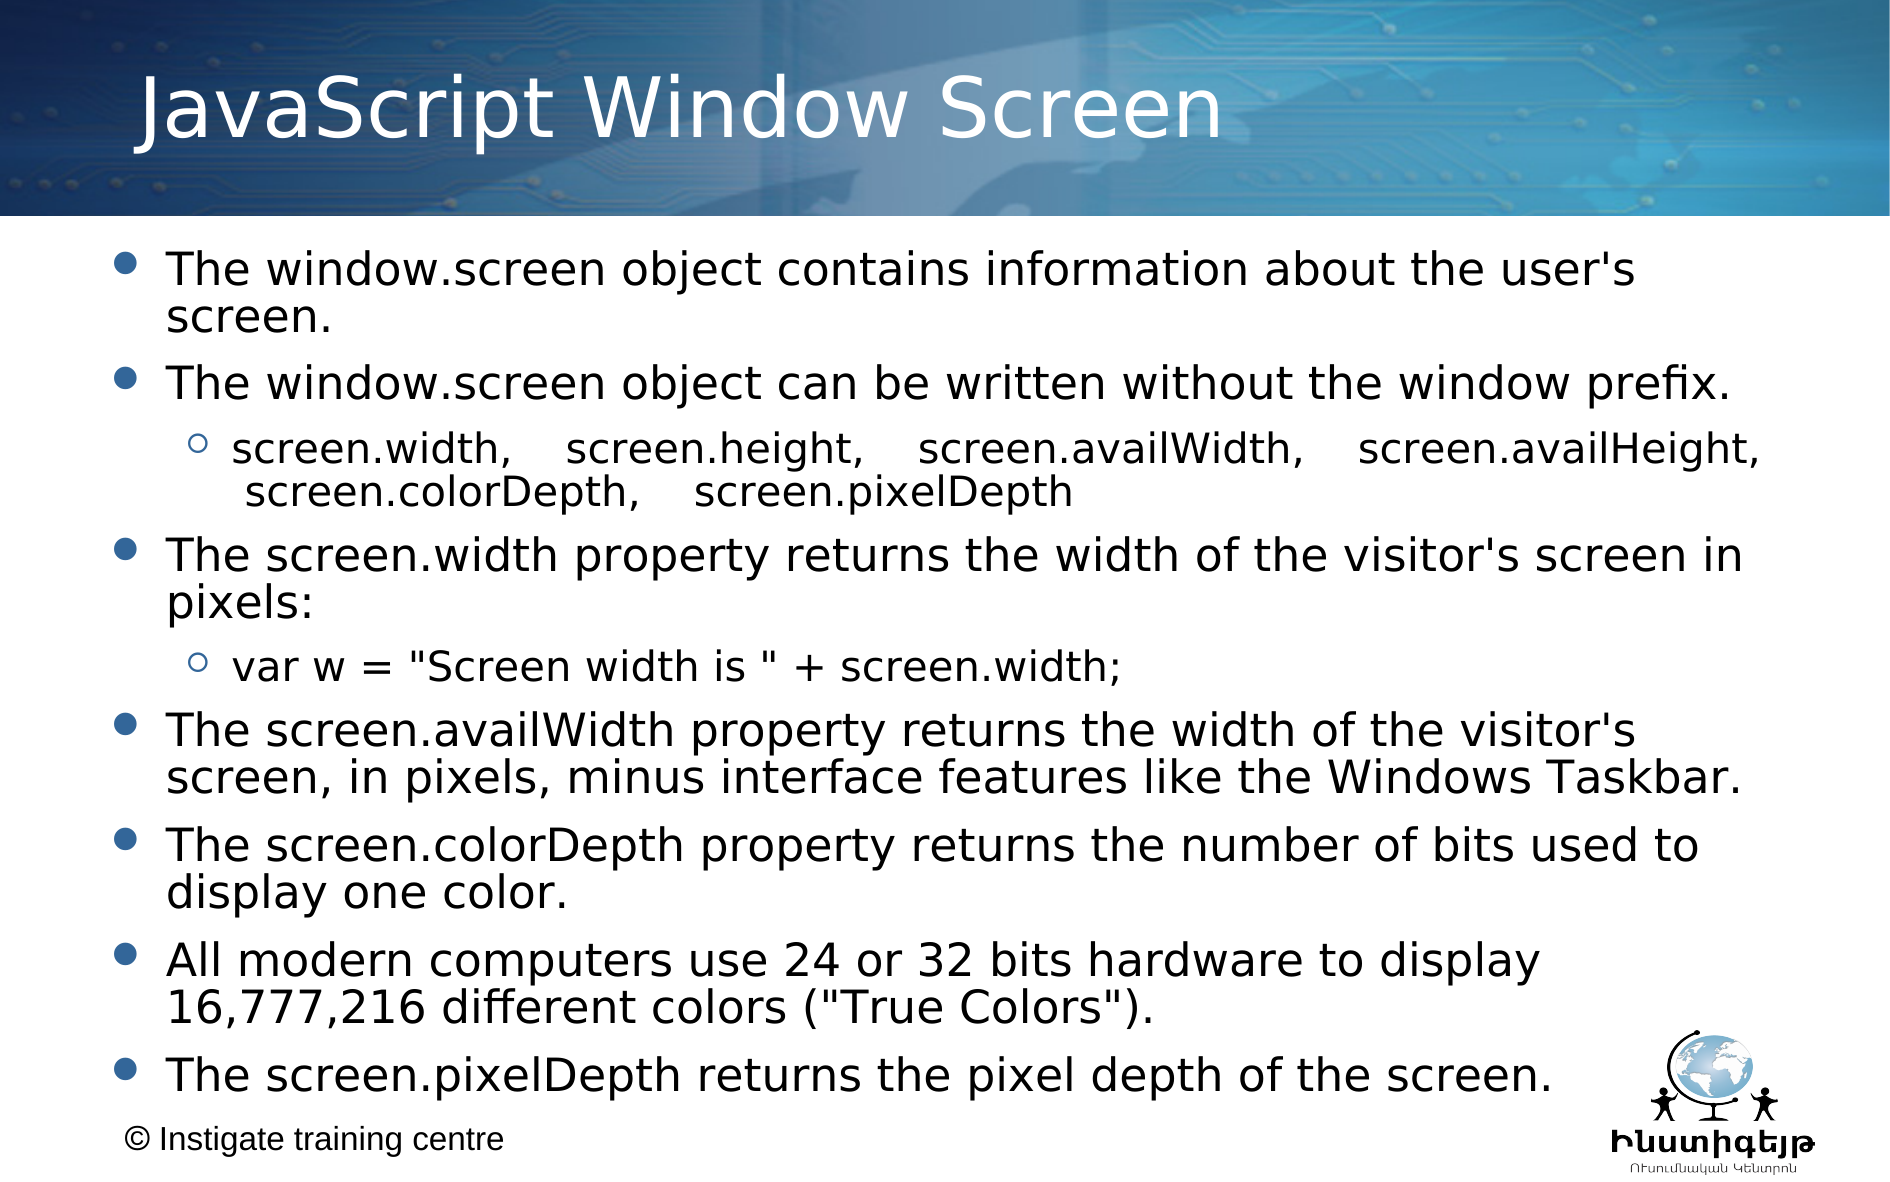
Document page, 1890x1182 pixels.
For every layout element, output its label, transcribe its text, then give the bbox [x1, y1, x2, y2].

picture [1612, 1030, 1815, 1175]
picture [0, 0, 1890, 216]
list The window.screen object contains information about the user's screen. The window.screen object can be written without the window prefix. screen.width, screen.height, screen.availWidth, screen.availHeight, screen.colorDepth, screen.pixelDepth The screen.width property returns the width of the visitor's screen in pixels: var w = "Screen width is " + screen.width; The screen.availWidth property returns the width of the visitor's screen, in pixels, minus interface features like the Windows Taskbar. The screen.colorDepth property returns the number of bits used to display one color. All modern computers use 24 or 32 bits hardware to display 16,777,216 different colors ("True Colors"). The screen.pixelDepth returns the pixel depth of the screen. [110, 247, 1801, 277]
